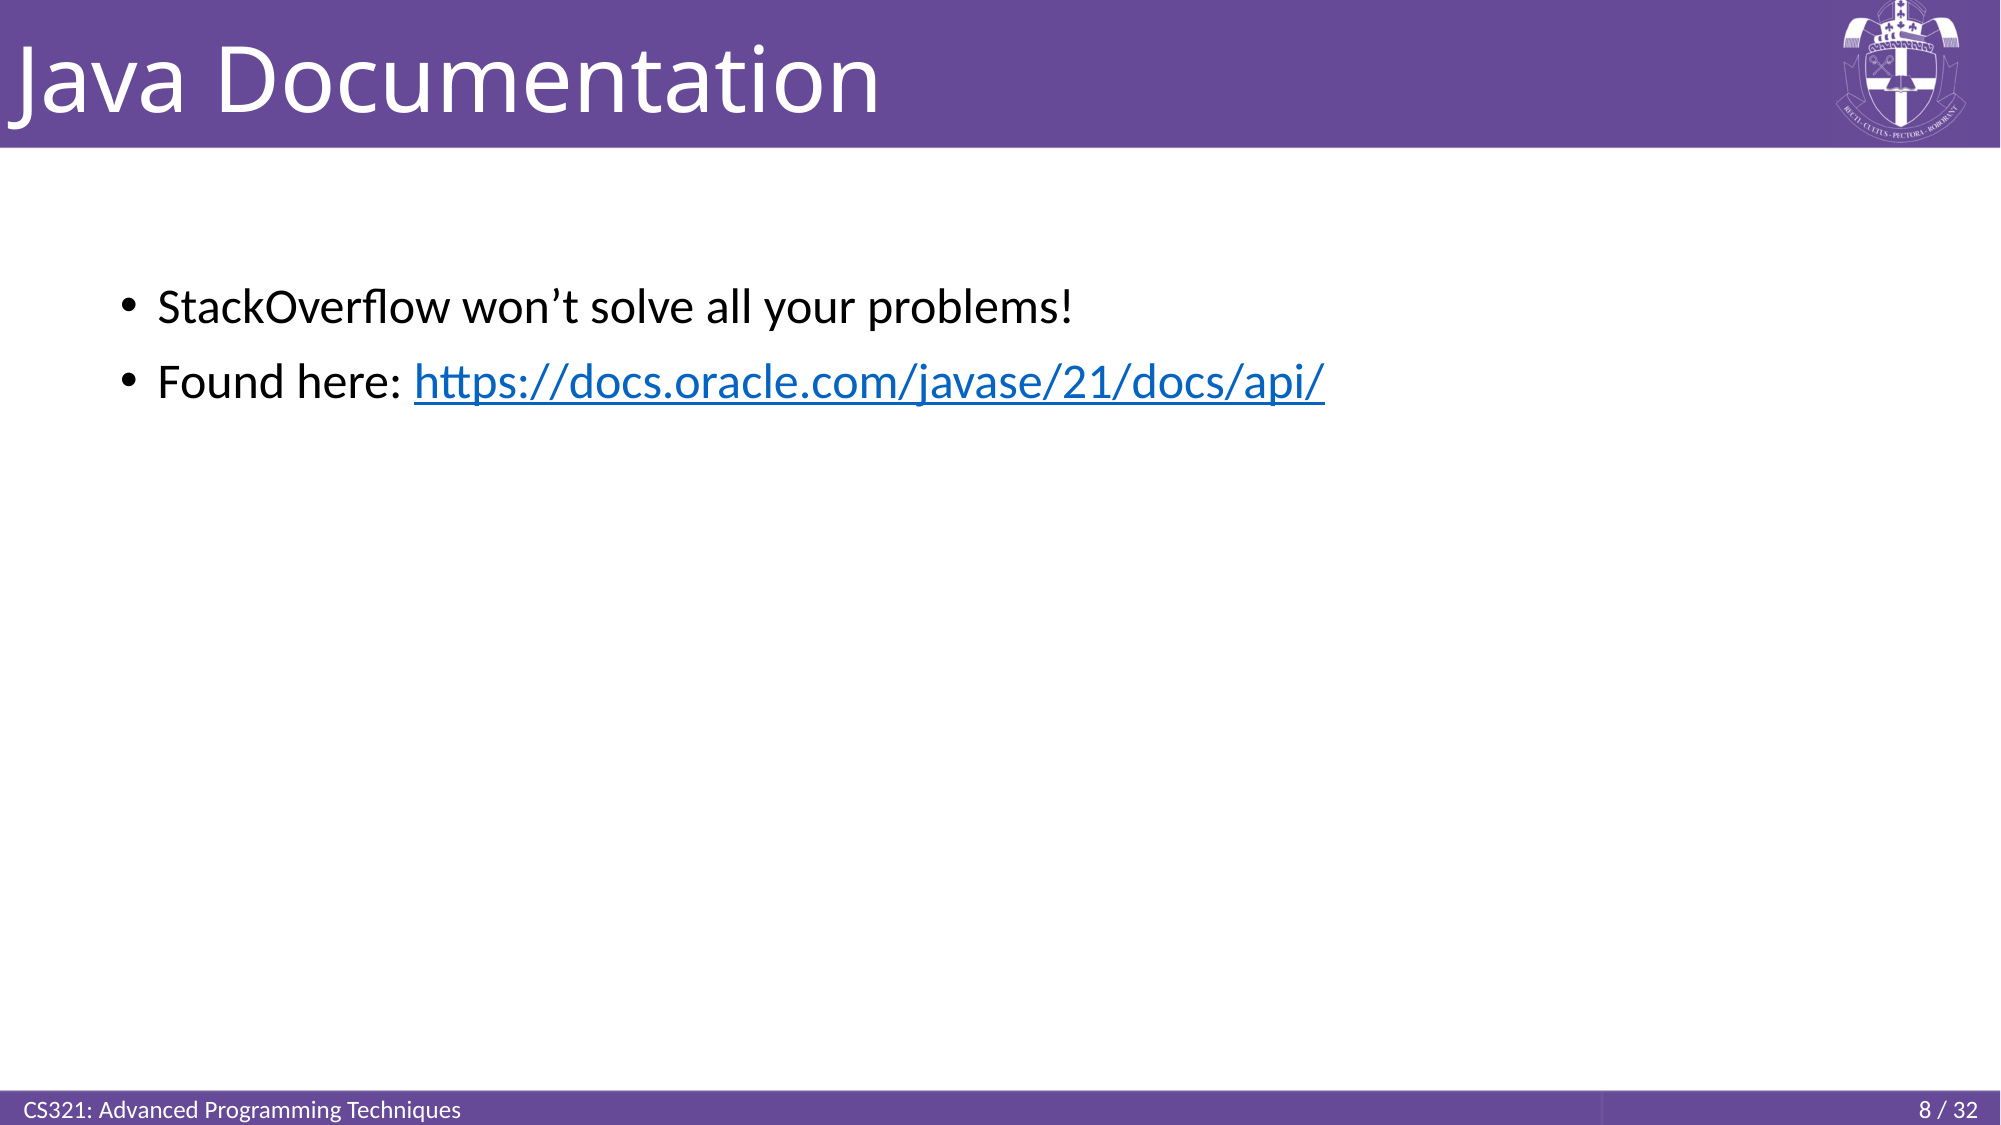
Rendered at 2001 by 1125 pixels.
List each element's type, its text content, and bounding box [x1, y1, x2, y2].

picture [0, 0, 2001, 1125]
list StackOverflow won’t solve all your problems! Found here: https://docs.oracle.com/javase/21/docs/api/ [105, 191, 1831, 906]
slide_number <number> / 32 [1862, 1078, 1994, 1125]
title Java Documentation [0, 0, 1725, 192]
